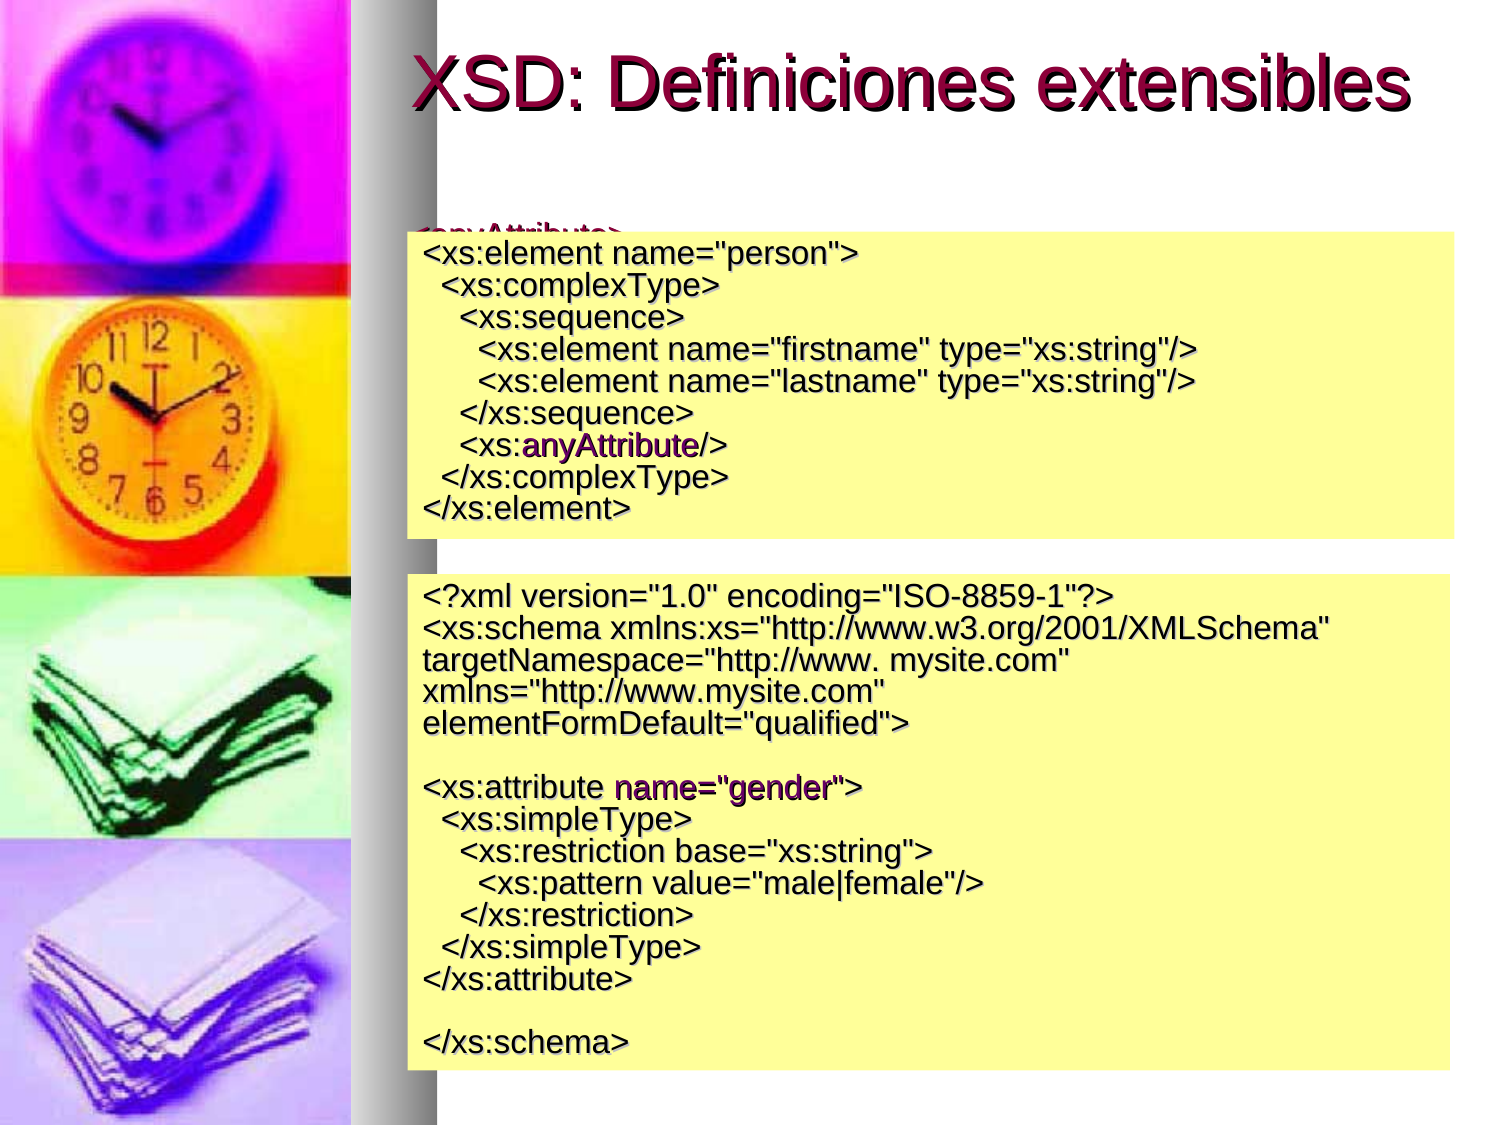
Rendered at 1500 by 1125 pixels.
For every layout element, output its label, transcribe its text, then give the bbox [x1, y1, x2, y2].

list <?xml version="1.0" encoding="ISO-8859-1"?> <xs:schema xmlns:xs="http://www.w3.org/2001/XMLSchema" targetNamespace="http://www. mysite.com" xmlns="http://www.mysite.com" elementFormDefault="qualified"> <xs:attribute name="gender"> <xs:simpleType> <xs:restriction base="xs:string"> <xs:pattern value="male|female"/> </xs:restriction> </xs:simpleType> </xs:attribute> </xs:schema> [407, 574, 1450, 1071]
title XSD: Definiciones extensibles <anyAttribute> [395, 24, 1446, 261]
list <xs:element name="person"> <xs:complexType> <xs:sequence> <xs:element name="firstname" type="xs:string"/> <xs:element name="lastname" type="xs:string"/> </xs:sequence> <xs:anyAttribute/> </xs:complexType> </xs:element> [407, 231, 1455, 539]
picture [0, 0, 351, 1125]
